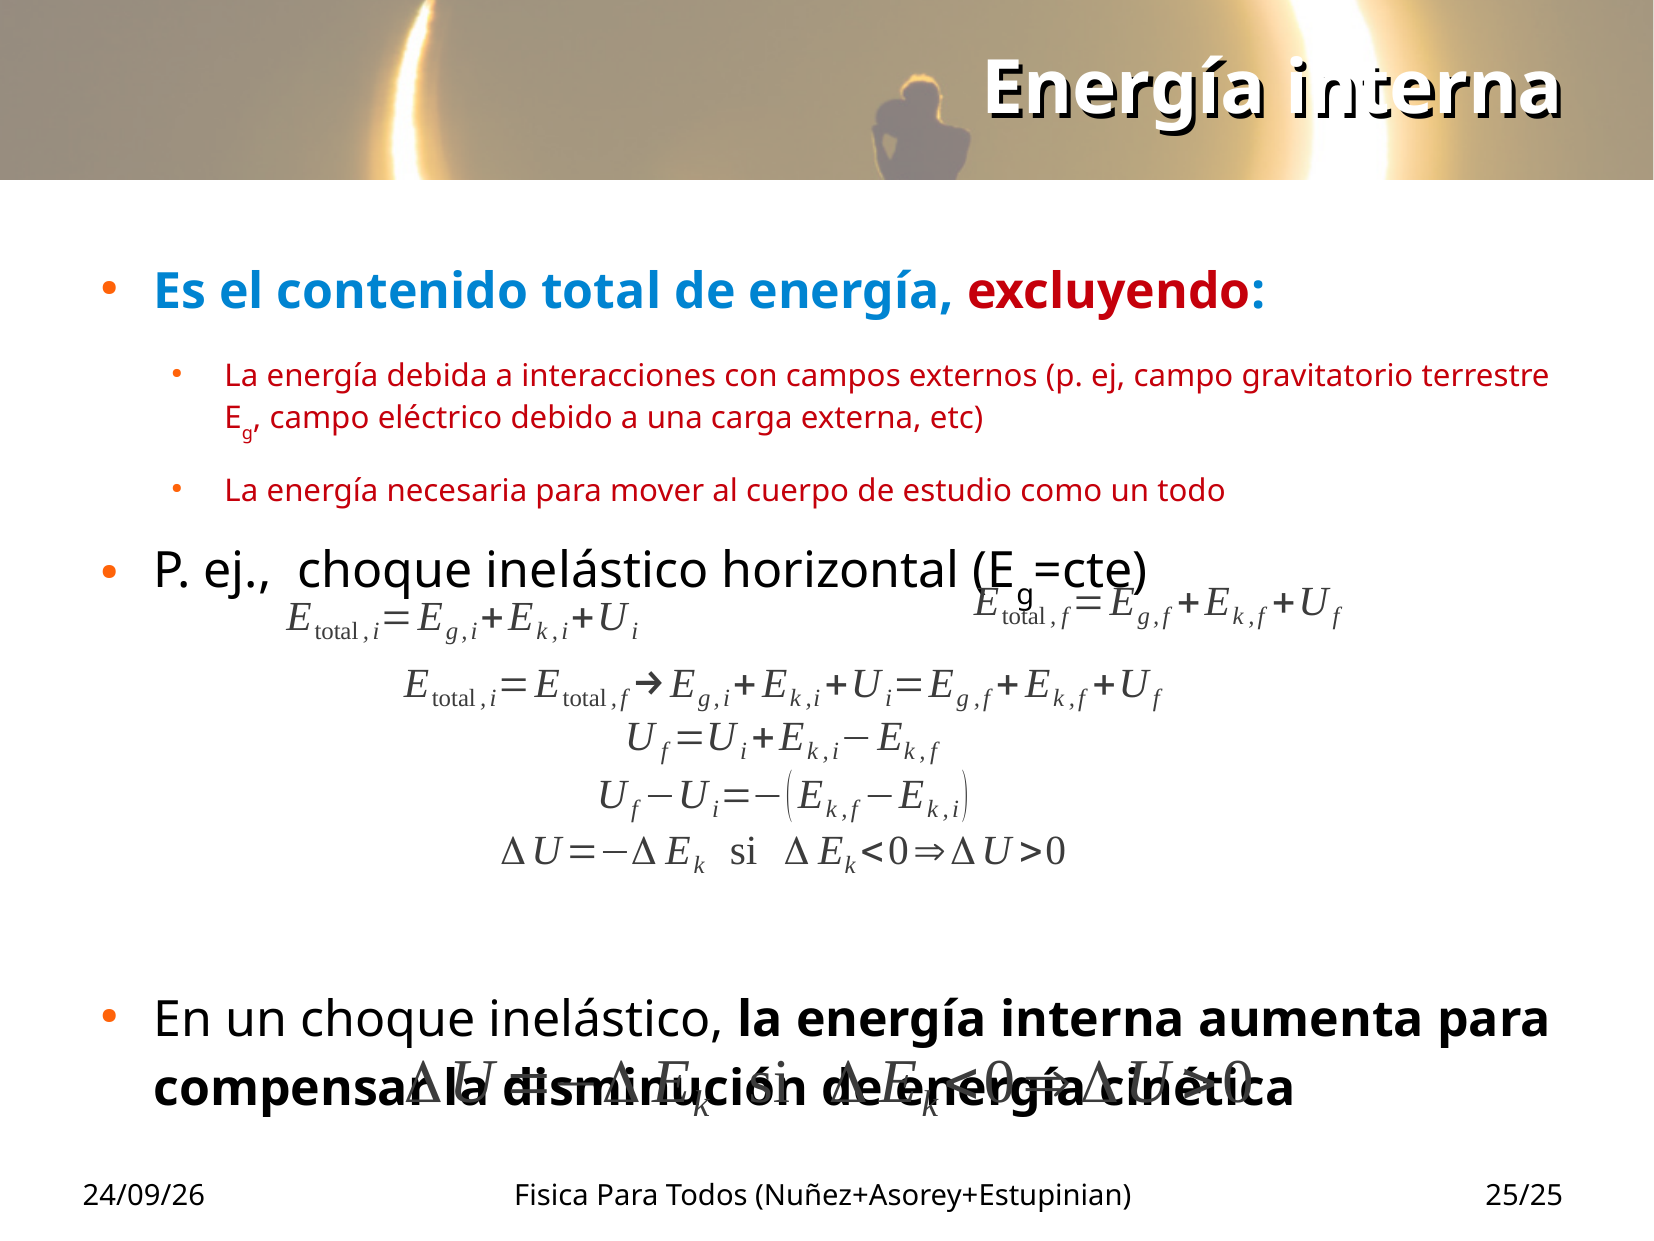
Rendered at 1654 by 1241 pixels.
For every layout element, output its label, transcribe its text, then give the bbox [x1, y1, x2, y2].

chart [396, 1046, 1261, 1126]
chart [278, 593, 646, 646]
chart [966, 578, 1351, 631]
chart [396, 660, 1171, 879]
list Es el contenido total de energía, excluyendo: La energía debida a interacciones con campos externos (p. ej, campo gravitatorio terrestre Eg, campo eléctrico debido a una carga externa, etc) La energía necesaria para mover al cuerpo de estudio como un todo P. ej., choque inelástico horizontal (Eg=cte) En un choque inelástico, la energía interna aumenta para compensar la disminución de energía cinética [82, 255, 1571, 1141]
title Energía interna [75, 19, 1564, 151]
picture [0, 0, 1654, 180]
